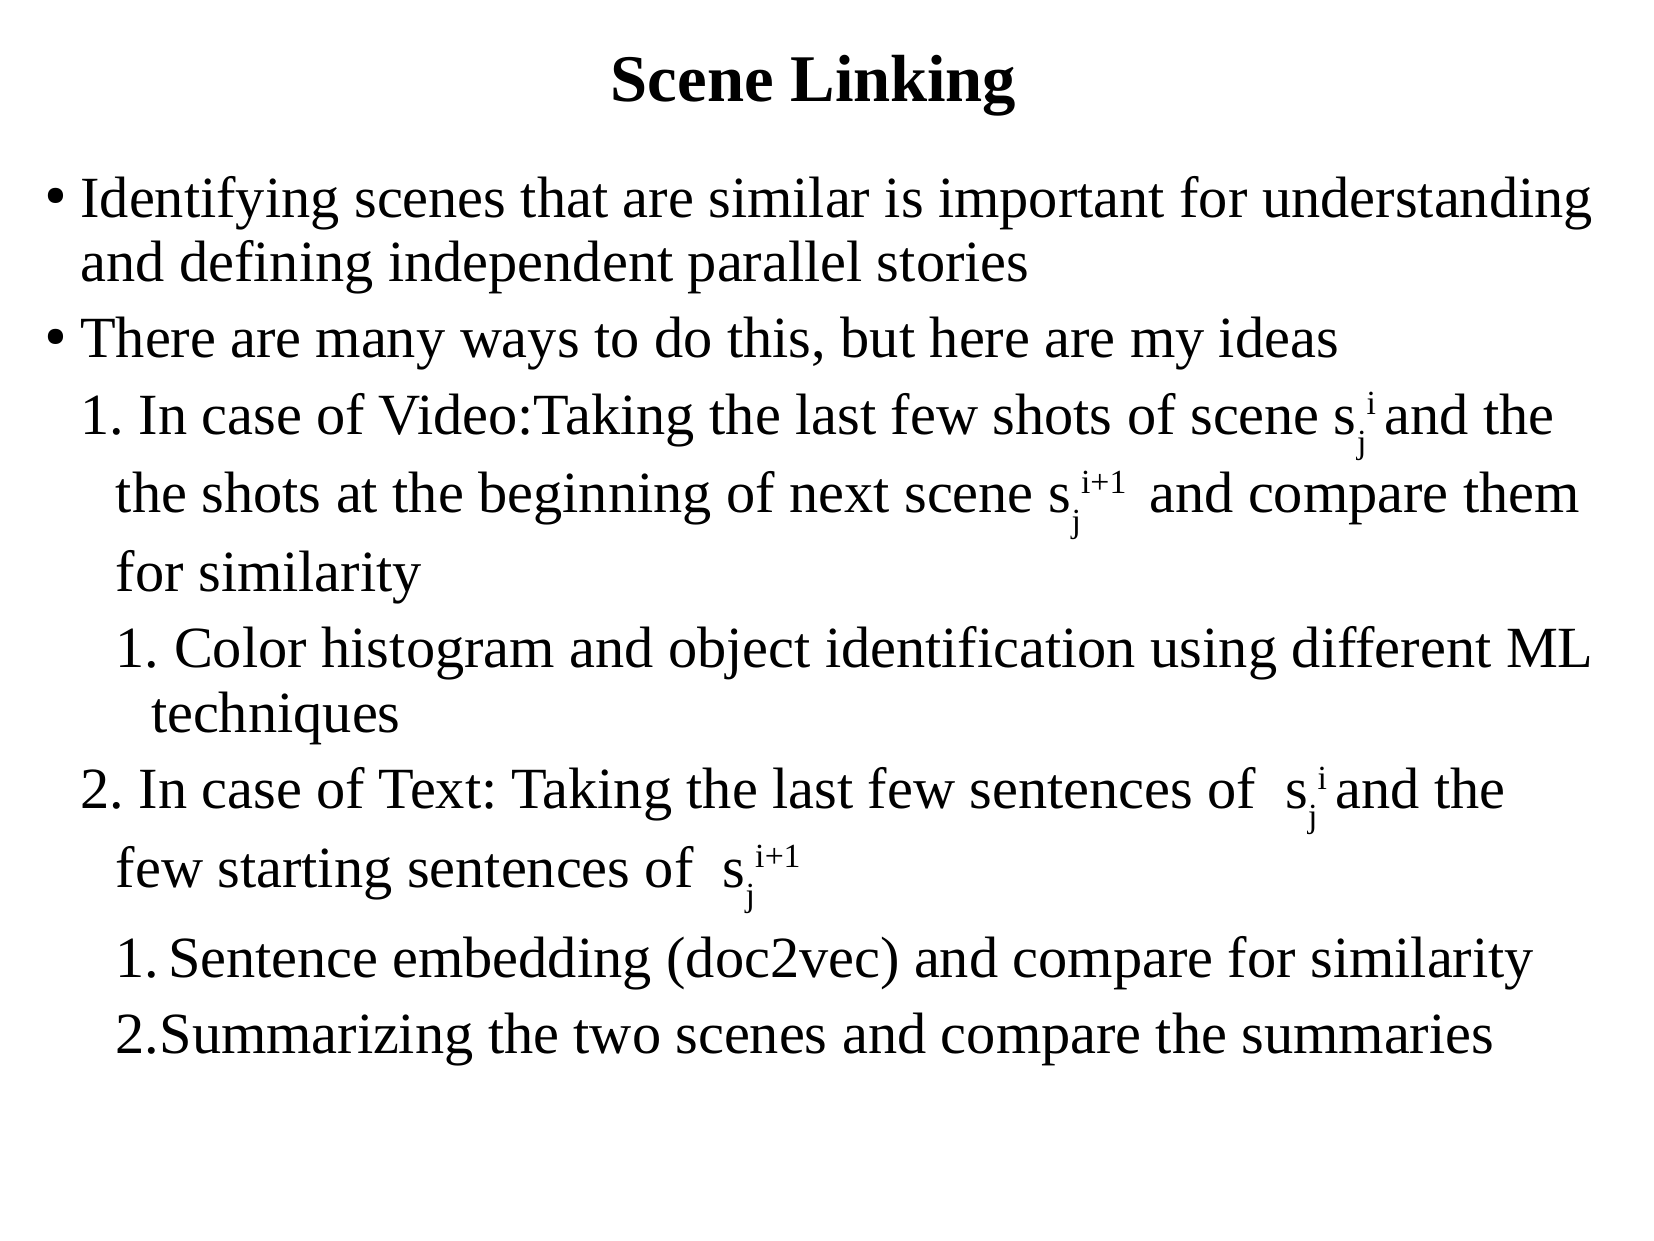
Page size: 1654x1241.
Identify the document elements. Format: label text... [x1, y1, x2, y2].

subtitle Identifying scenes that are similar is important for understanding and defining independent parallel stories There are many ways to do this, but here are my ideas In case of Video:Taking the last few shots of scene sji and the the shots at the beginning of next scene sji+1 and compare them for similarity Color histogram and object identification using different ML techniques In case of Text: Taking the last few sentences of sji and the few starting sentences of sji+1 Sentence embedding (doc2vec) and compare for similarity Summarizing the two scenes and compare the summaries [45, 165, 1606, 1171]
title Scene Linking [82, 13, 1546, 145]
